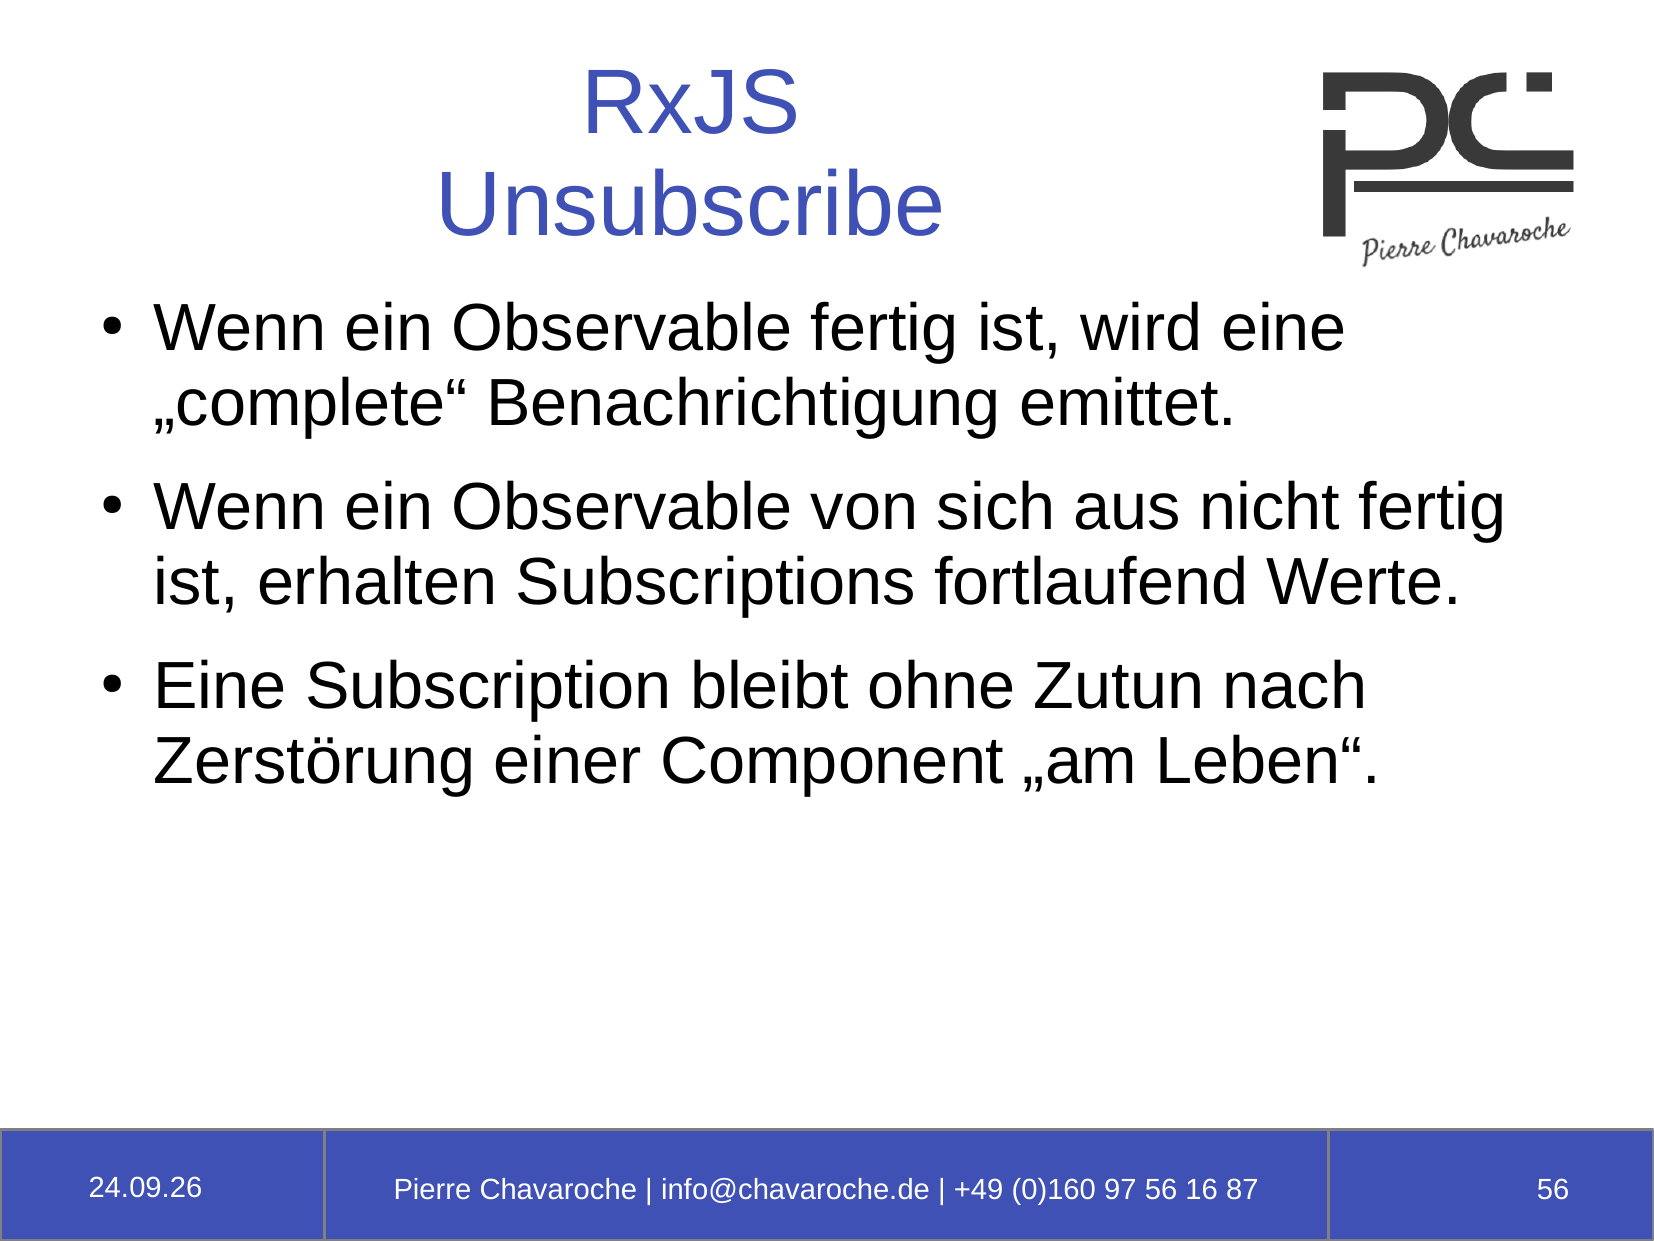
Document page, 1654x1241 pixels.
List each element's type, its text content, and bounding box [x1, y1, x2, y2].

picture [1307, 29, 1589, 311]
title RxJS Unsubscribe [82, 49, 1300, 257]
list Wenn ein Observable fertig ist, wird eine „complete“ Benachrichtigung emittet. Wenn ein Observable von sich aus nicht fertig ist, erhalten Subscriptions fortlaufend Werte. Eine Subscription bleibt ohne Zutun nach Zerstörung einer Component „am Leben“. [82, 290, 1571, 1109]
